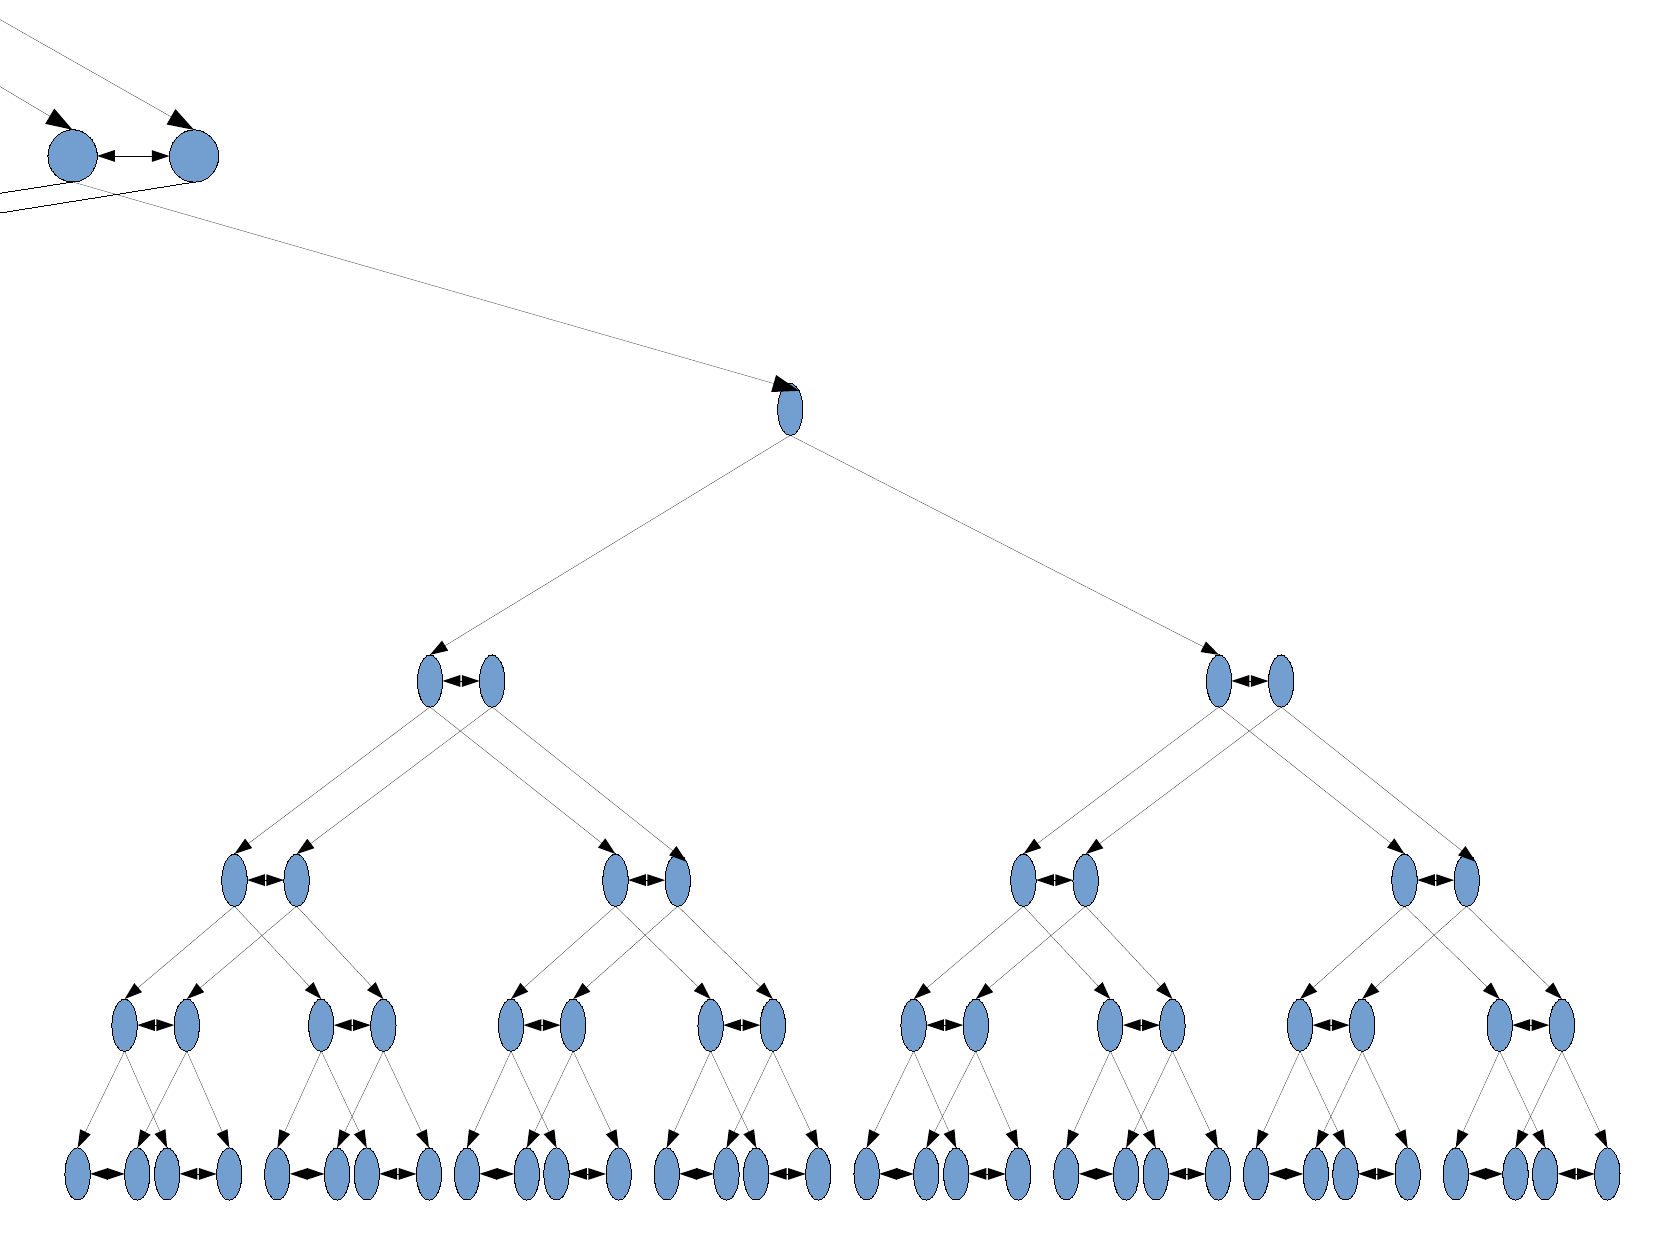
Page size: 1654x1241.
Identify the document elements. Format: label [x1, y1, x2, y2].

text_box [64, 1147, 91, 1200]
text_box [1549, 999, 1575, 1051]
text_box [174, 999, 200, 1052]
text_box [1206, 655, 1232, 707]
text_box [283, 854, 310, 906]
text_box [606, 1147, 632, 1201]
text_box [665, 857, 691, 906]
text_box [479, 654, 505, 707]
text_box [1113, 1147, 1139, 1201]
text_box [743, 1148, 769, 1200]
text_box [169, 129, 219, 183]
text_box [370, 999, 397, 1052]
text_box [1443, 1148, 1469, 1200]
text_box [602, 854, 629, 906]
text_box [354, 1147, 380, 1200]
text_box [216, 1147, 242, 1201]
text_box [1097, 999, 1123, 1052]
text_box [1454, 857, 1480, 906]
text_box [417, 655, 443, 707]
text_box [777, 391, 803, 435]
text_box [1594, 1147, 1621, 1201]
text_box [1287, 999, 1313, 1051]
text_box [1303, 1148, 1329, 1201]
text_box [697, 999, 724, 1052]
text_box [264, 1147, 290, 1200]
text_box [454, 1147, 480, 1200]
text_box [853, 1147, 880, 1200]
text_box [1205, 1148, 1231, 1201]
text_box [498, 999, 524, 1051]
text_box [1502, 1147, 1529, 1201]
text_box [1532, 1148, 1558, 1200]
text_box [47, 129, 98, 182]
text_box [543, 1147, 570, 1200]
text_box [713, 1147, 740, 1201]
text_box [913, 1147, 939, 1201]
text_box [963, 999, 989, 1052]
text_box [900, 999, 927, 1052]
text_box [1072, 854, 1099, 906]
text_box [1395, 1147, 1421, 1201]
text_box [124, 1147, 150, 1201]
text_box [943, 1148, 969, 1200]
text_box [221, 854, 248, 906]
text_box [654, 1147, 680, 1200]
text_box [1159, 999, 1186, 1052]
text_box [805, 1147, 831, 1201]
text_box [1010, 854, 1037, 906]
text_box [1005, 1148, 1031, 1201]
text_box [760, 999, 786, 1051]
text_box [308, 999, 334, 1052]
text_box [324, 1147, 350, 1201]
text_box [560, 999, 586, 1052]
text_box [416, 1147, 442, 1201]
text_box [1243, 1147, 1269, 1200]
text_box [154, 1148, 180, 1200]
text_box [1332, 1147, 1359, 1200]
text_box [514, 1148, 540, 1201]
text_box [111, 999, 138, 1052]
text_box [1053, 1147, 1079, 1200]
text_box [1143, 1147, 1169, 1200]
text_box [1391, 854, 1418, 906]
text_box [1349, 999, 1375, 1052]
text_box [1487, 999, 1513, 1052]
text_box [790, 383, 799, 390]
text_box [1268, 654, 1294, 707]
